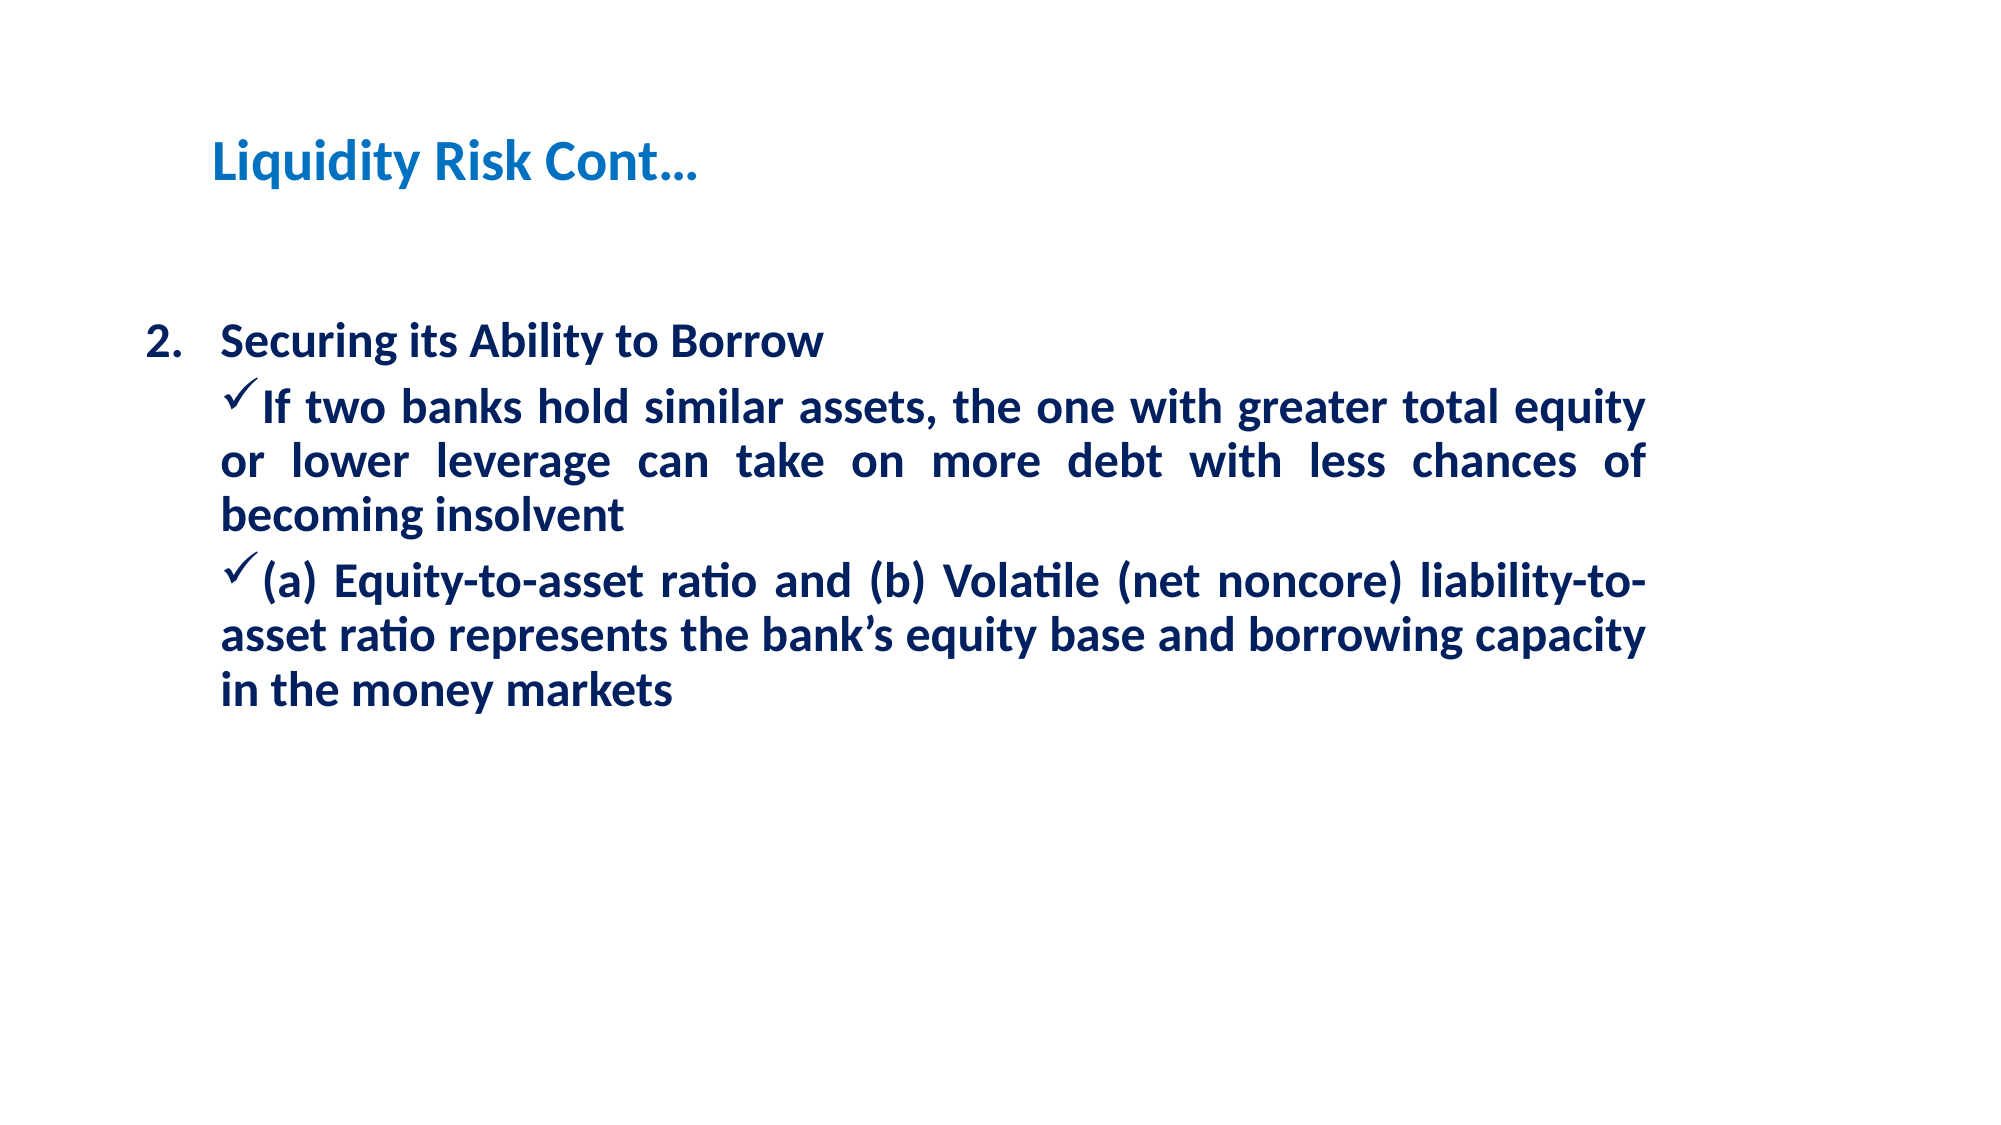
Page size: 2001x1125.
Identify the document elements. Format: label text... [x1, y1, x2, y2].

list Securing its Ability to Borrow If two banks hold similar assets, the one with greater total equity or lower leverage can take on more debt with less chances of becoming insolvent (a) Equity-to-asset ratio and (b) Volatile (net noncore) liability-to-asset ratio represents the bank’s equity base and borrowing capacity in the money markets [130, 306, 1663, 826]
text_box Liquidity Risk Cont… [197, 114, 1724, 200]
